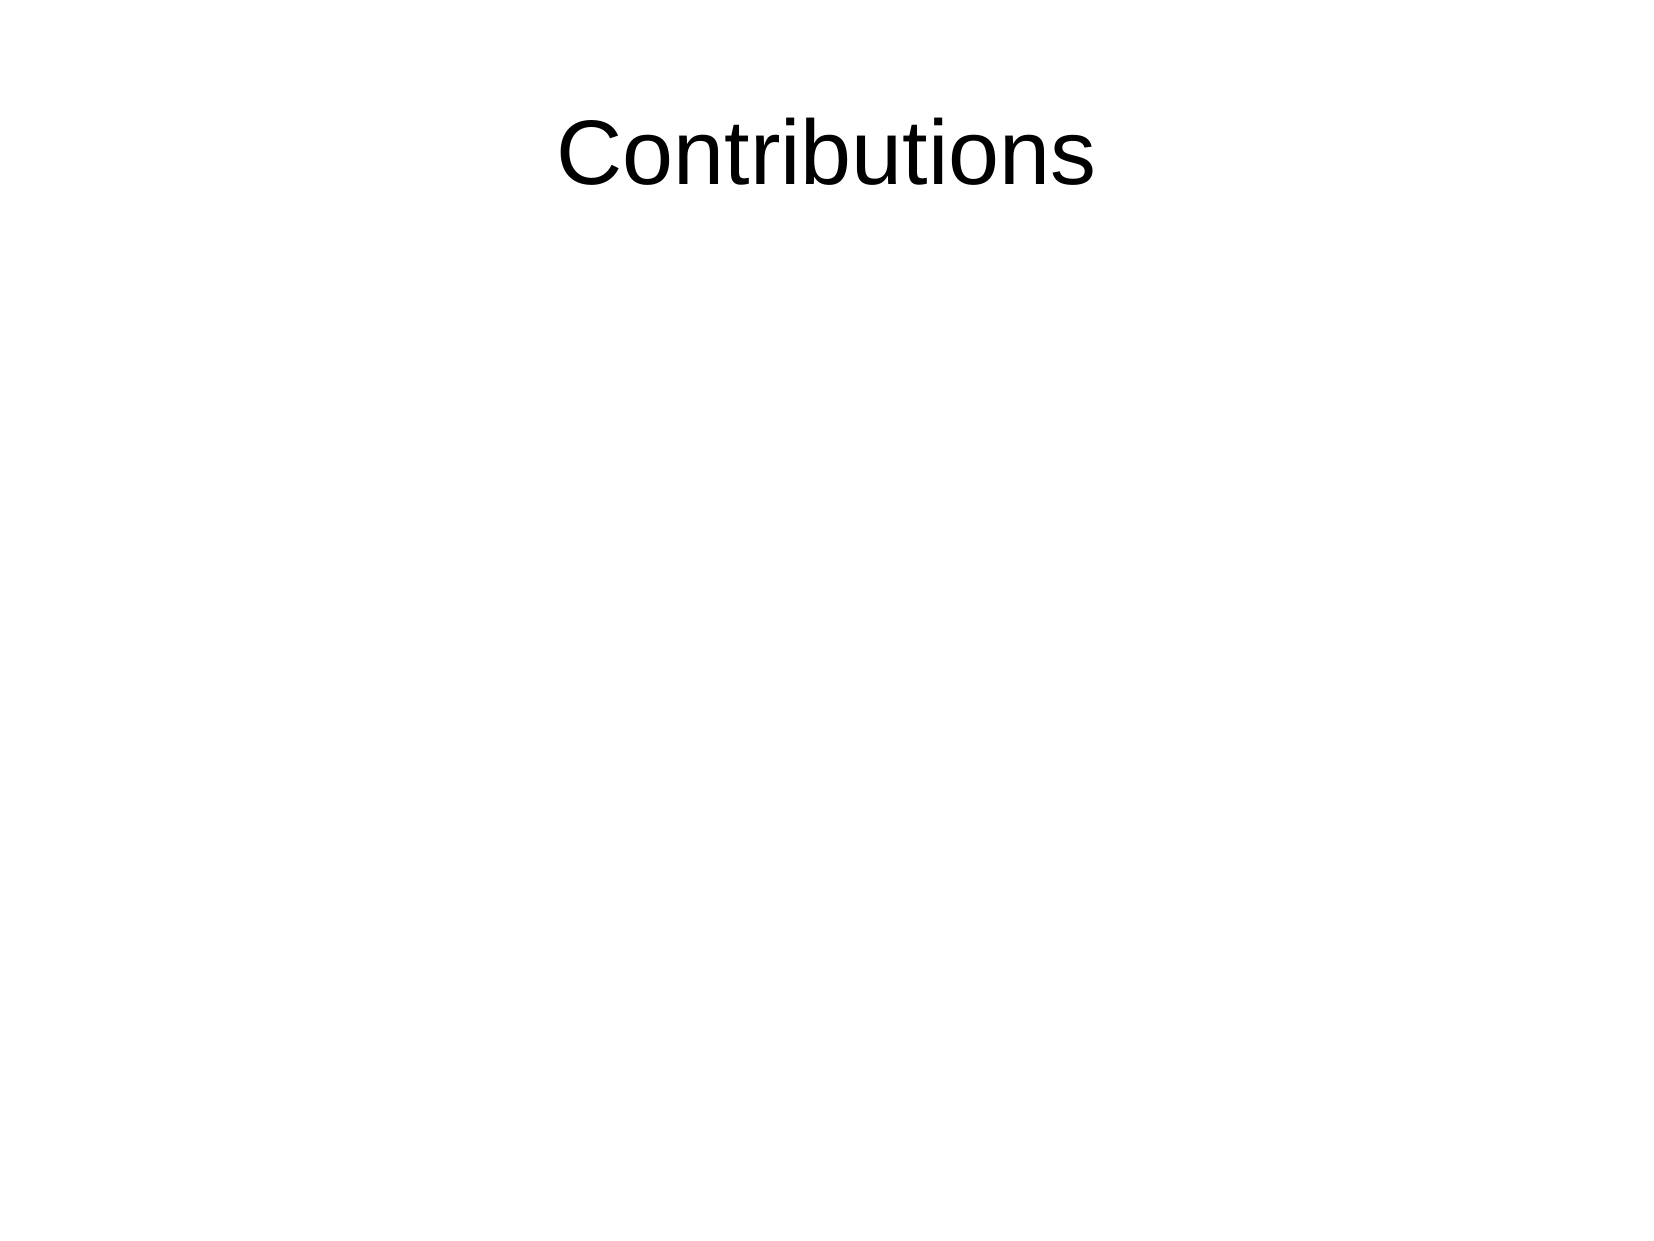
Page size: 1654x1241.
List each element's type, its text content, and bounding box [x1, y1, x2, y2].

title Contributions [82, 49, 1571, 257]
